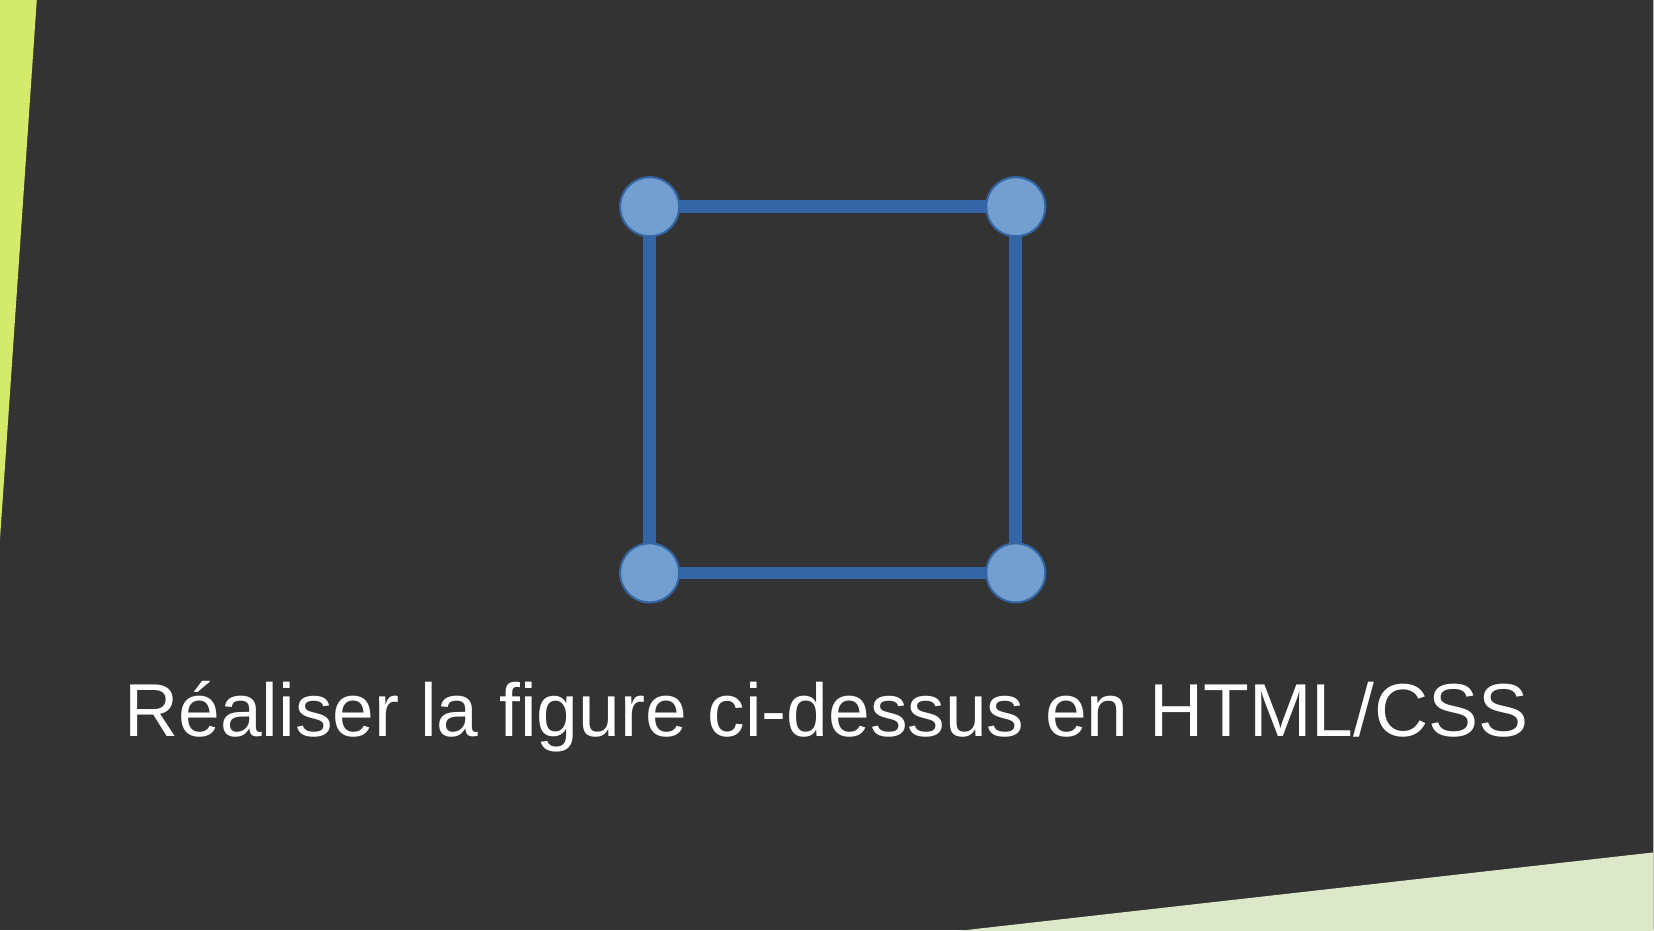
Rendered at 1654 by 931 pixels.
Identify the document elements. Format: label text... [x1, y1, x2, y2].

text_box [620, 543, 680, 603]
text_box [0, 0, 37, 539]
list Réaliser la figure ci-dessus en HTML/CSS [59, 668, 1595, 756]
text_box [986, 543, 1046, 603]
text_box [986, 177, 1046, 237]
text_box [957, 852, 1654, 931]
text_box [620, 177, 680, 237]
